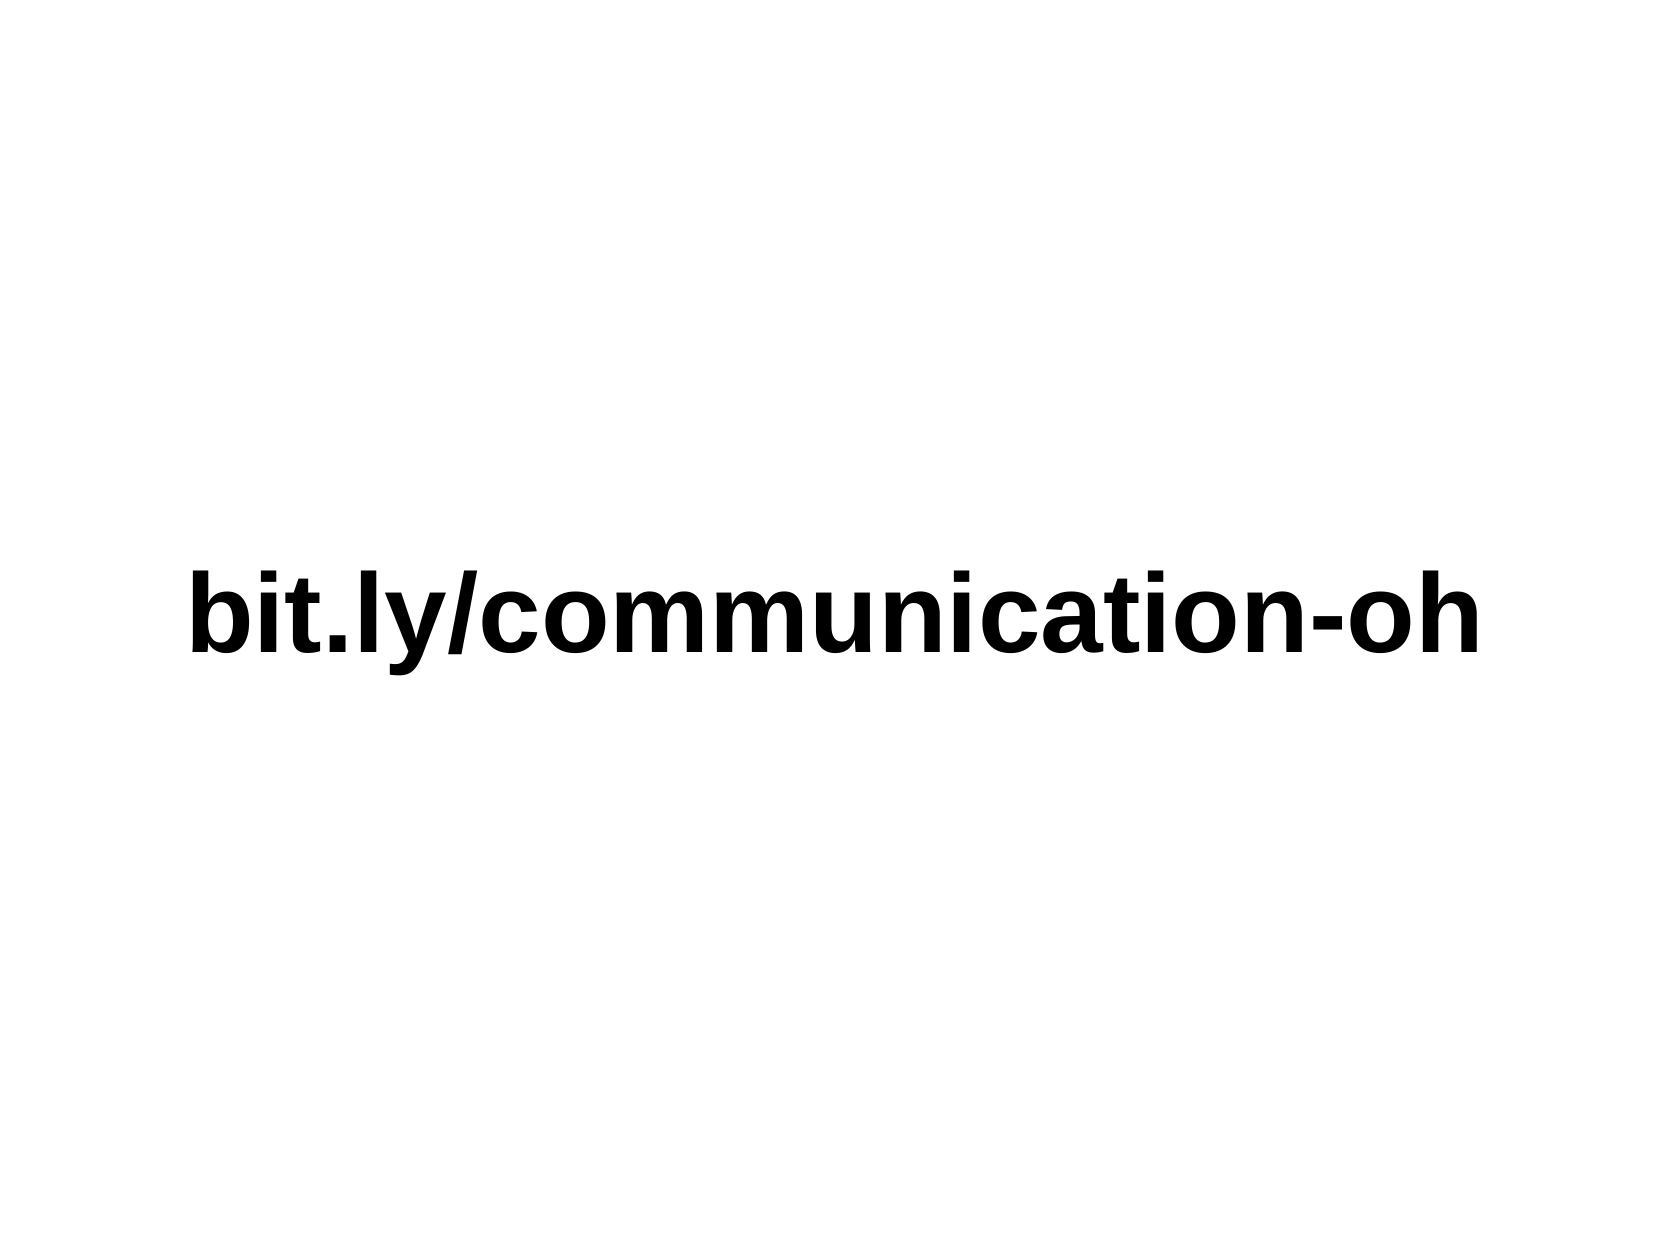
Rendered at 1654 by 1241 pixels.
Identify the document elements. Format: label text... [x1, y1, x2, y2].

text_box bit.ly/communication-oh [170, 487, 1501, 990]
